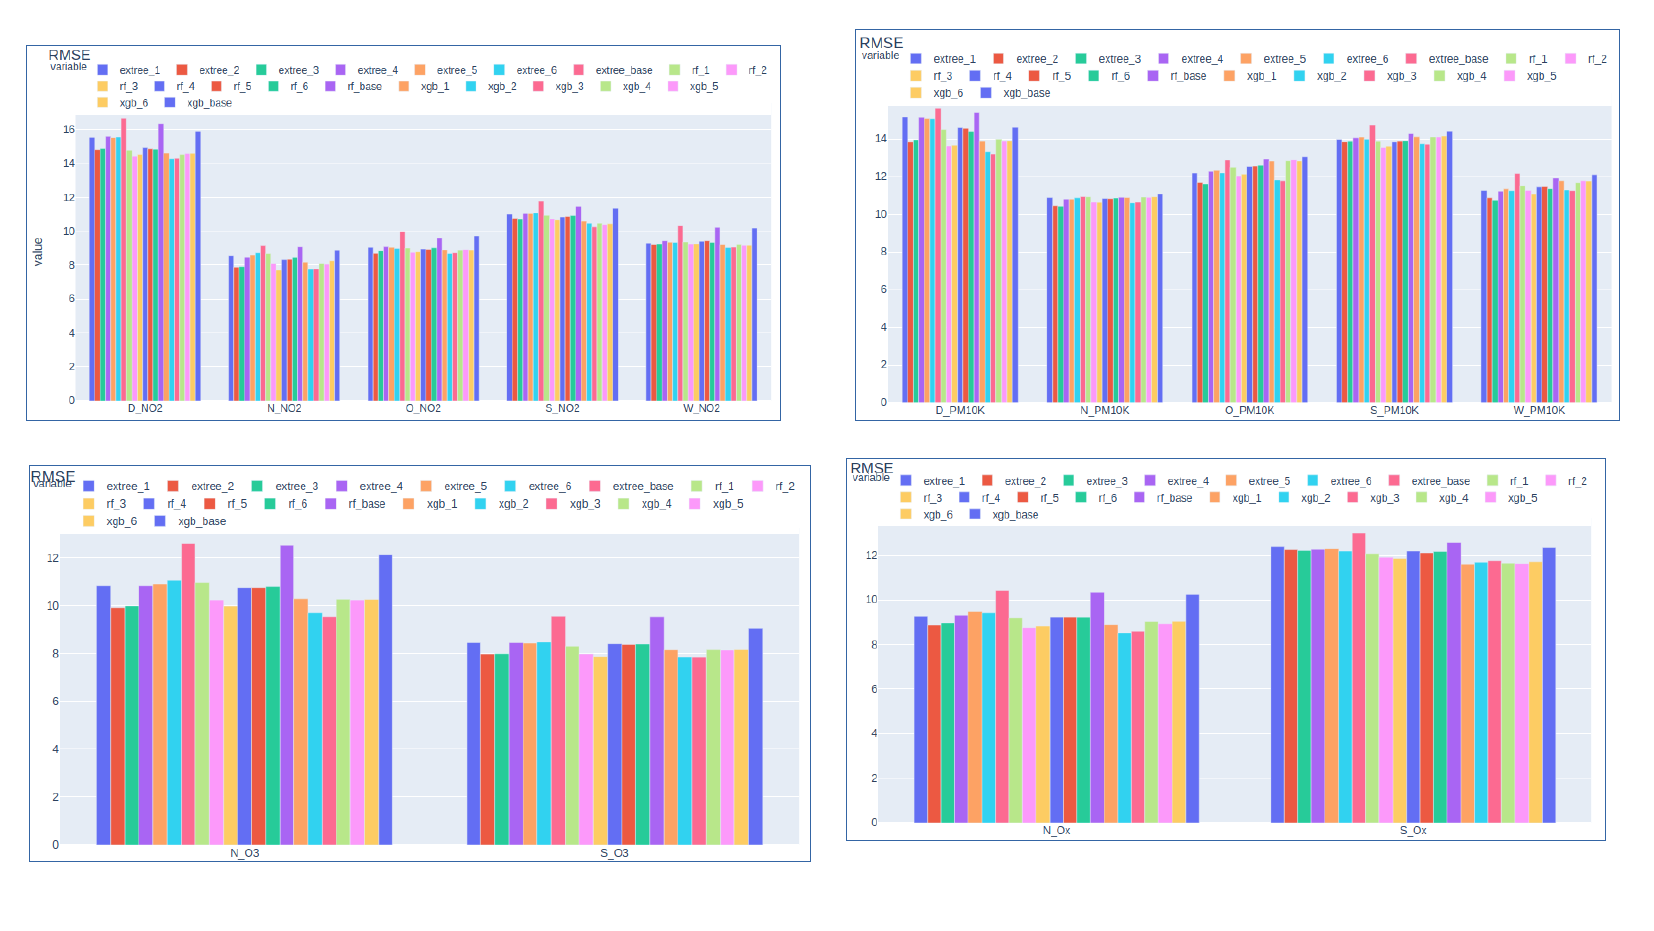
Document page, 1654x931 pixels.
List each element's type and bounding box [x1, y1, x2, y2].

picture [29, 464, 811, 862]
picture [855, 29, 1620, 421]
picture [846, 457, 1606, 841]
picture [26, 44, 781, 421]
